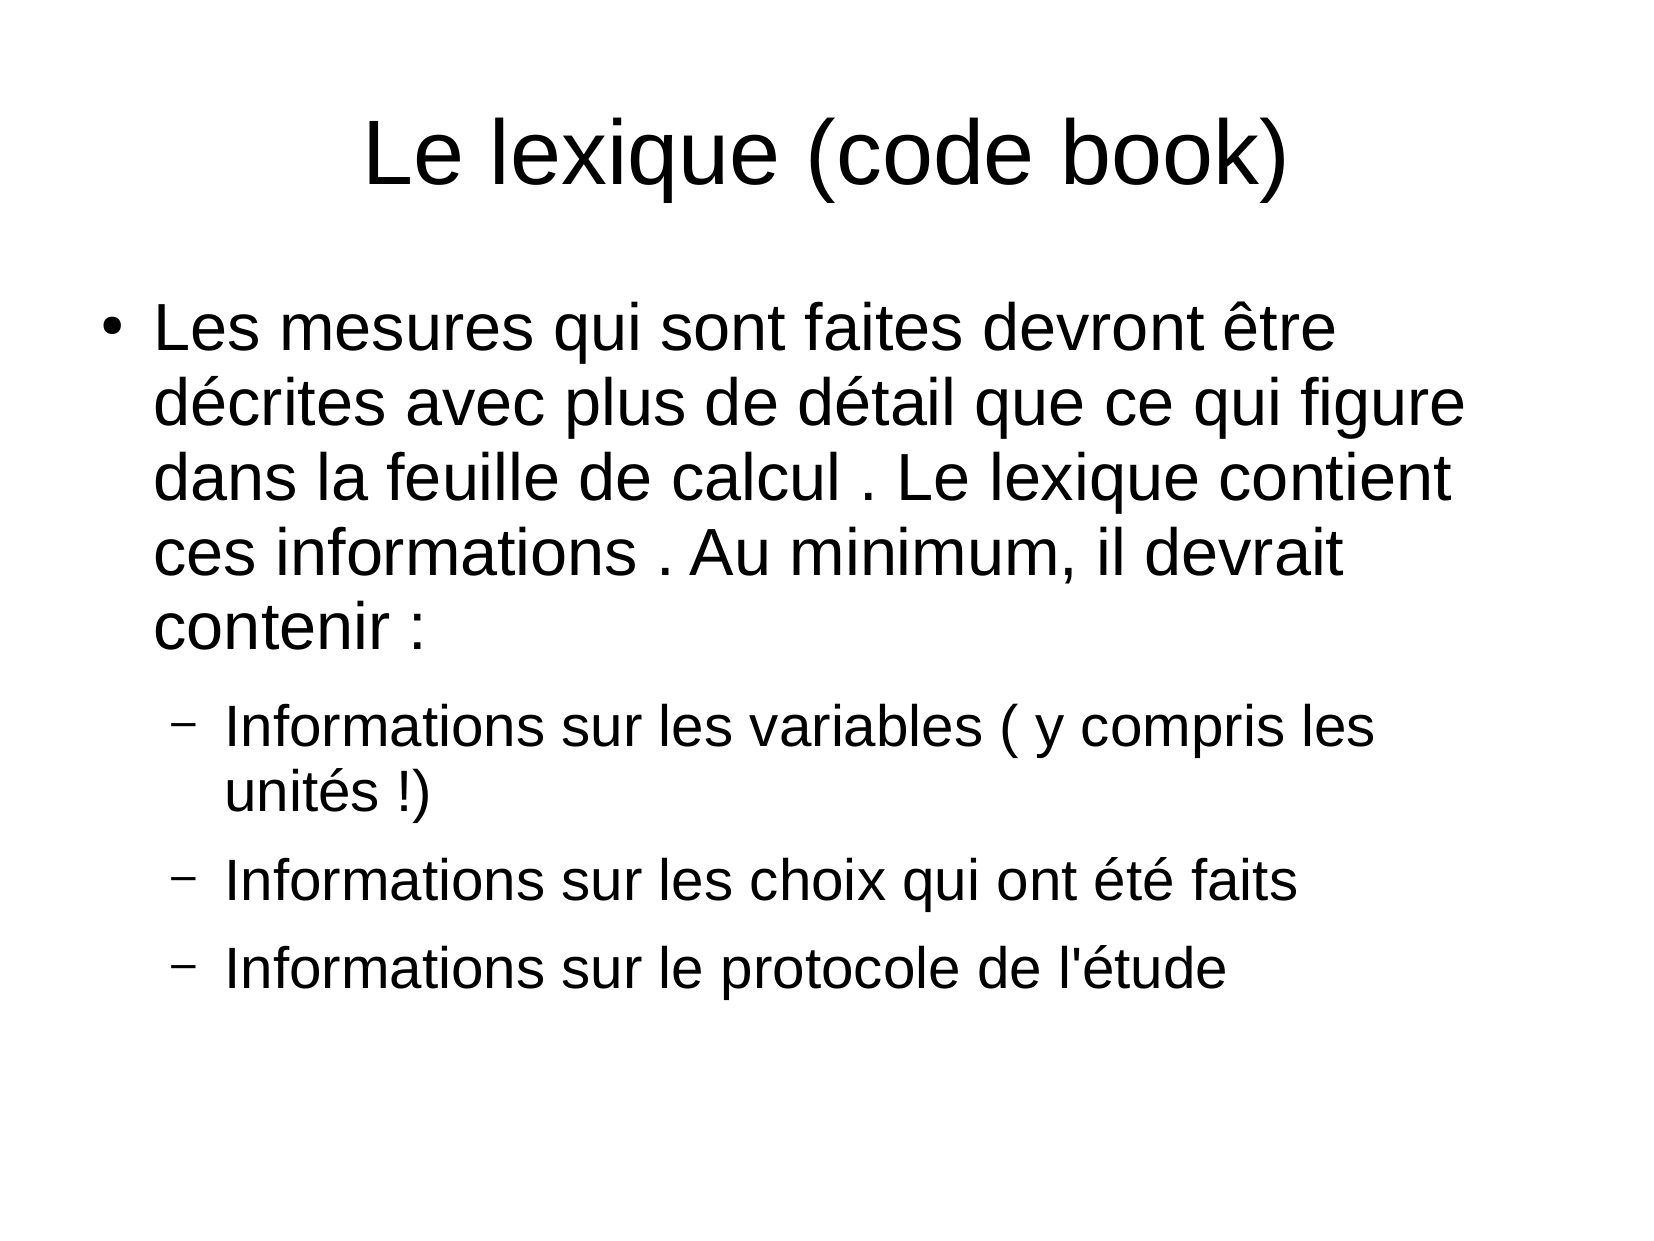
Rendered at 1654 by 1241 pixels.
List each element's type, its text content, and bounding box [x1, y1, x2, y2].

title Le lexique (code book) [82, 49, 1571, 257]
list Les mesures qui sont faites devront être décrites avec plus de détail que ce qui figure dans la feuille de calcul . Le lexique contient ces informations . Au minimum, il devrait contenir : Informations sur les variables ( y compris les unités !) Informations sur les choix qui ont été faits Informations sur le protocole de l'étude [82, 290, 1571, 1010]
